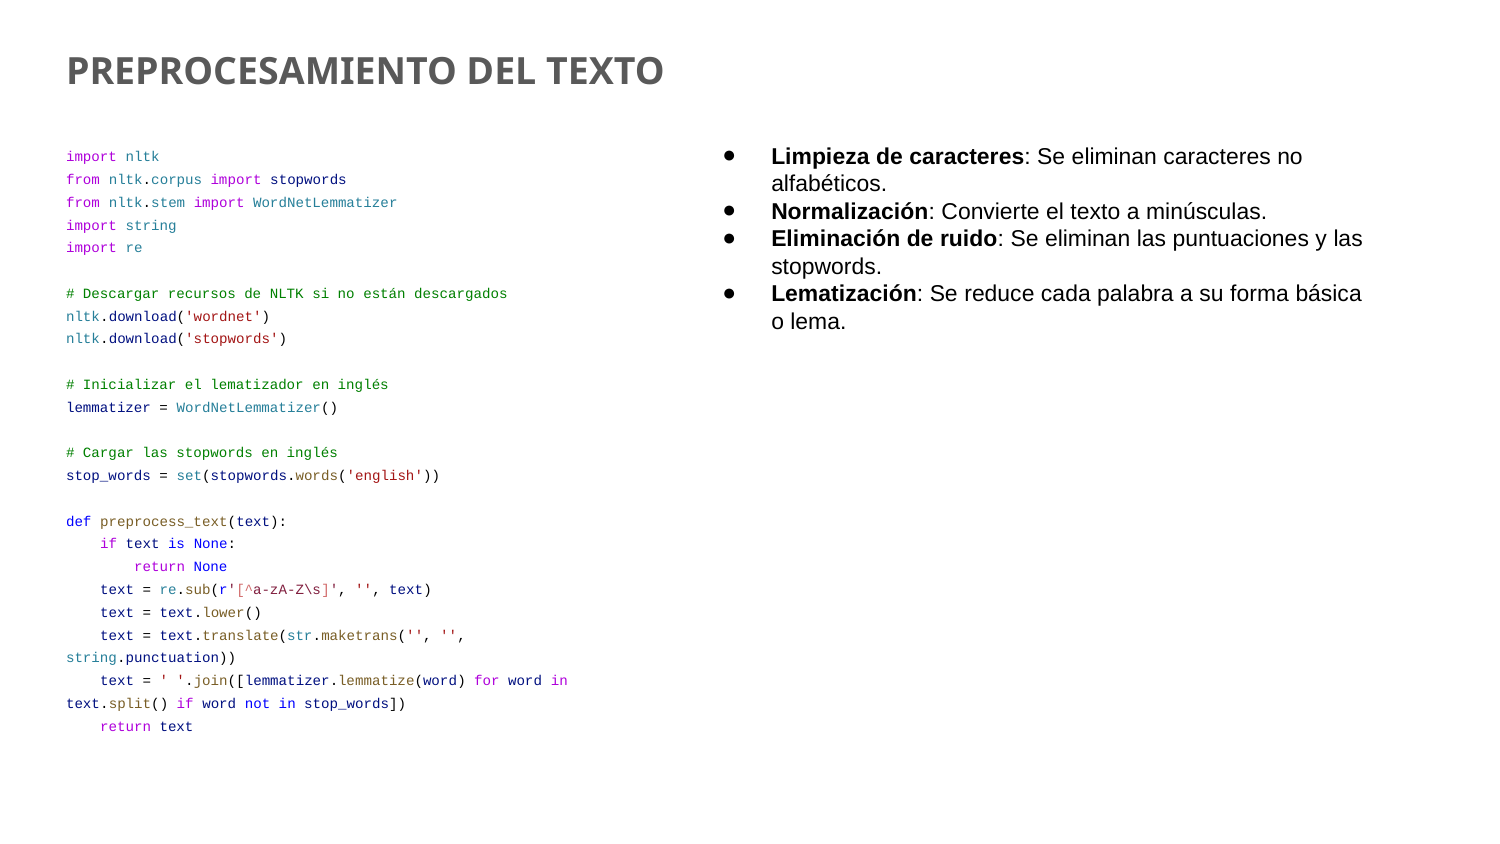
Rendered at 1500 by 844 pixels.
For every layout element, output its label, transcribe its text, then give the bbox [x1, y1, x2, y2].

title PREPROCESAMIENTO DEL TEXTO [51, 32, 1449, 127]
list import nltk from nltk.corpus import stopwords from nltk.stem import WordNetLemmatizer import string import re # Descargar recursos de NLTK si no están descargados nltk.download('wordnet') nltk.download('stopwords') # Inicializar el lematizador en inglés lemmatizer = WordNetLemmatizer() # Cargar las stopwords en inglés stop_words = set(stopwords.words('english')) def preprocess_text(text): if text is None: return None text = re.sub(r'[^a-zA-Z\s]', '', text) text = text.lower() text = text.translate(str.maketrans('', '', string.punctuation)) text = ' '.join([lemmatizer.lemmatize(word) for word in text.split() if word not in stop_words]) return text [51, 126, 636, 750]
text_box Limpieza de caracteres: Se eliminan caracteres no alfabéticos. Normalización: Convierte el texto a minúsculas. Eliminación de ruido: Se eliminan las puntuaciones y las stopwords. Lematización: Se reduce cada palabra a su forma básica o lema. [681, 126, 1391, 644]
